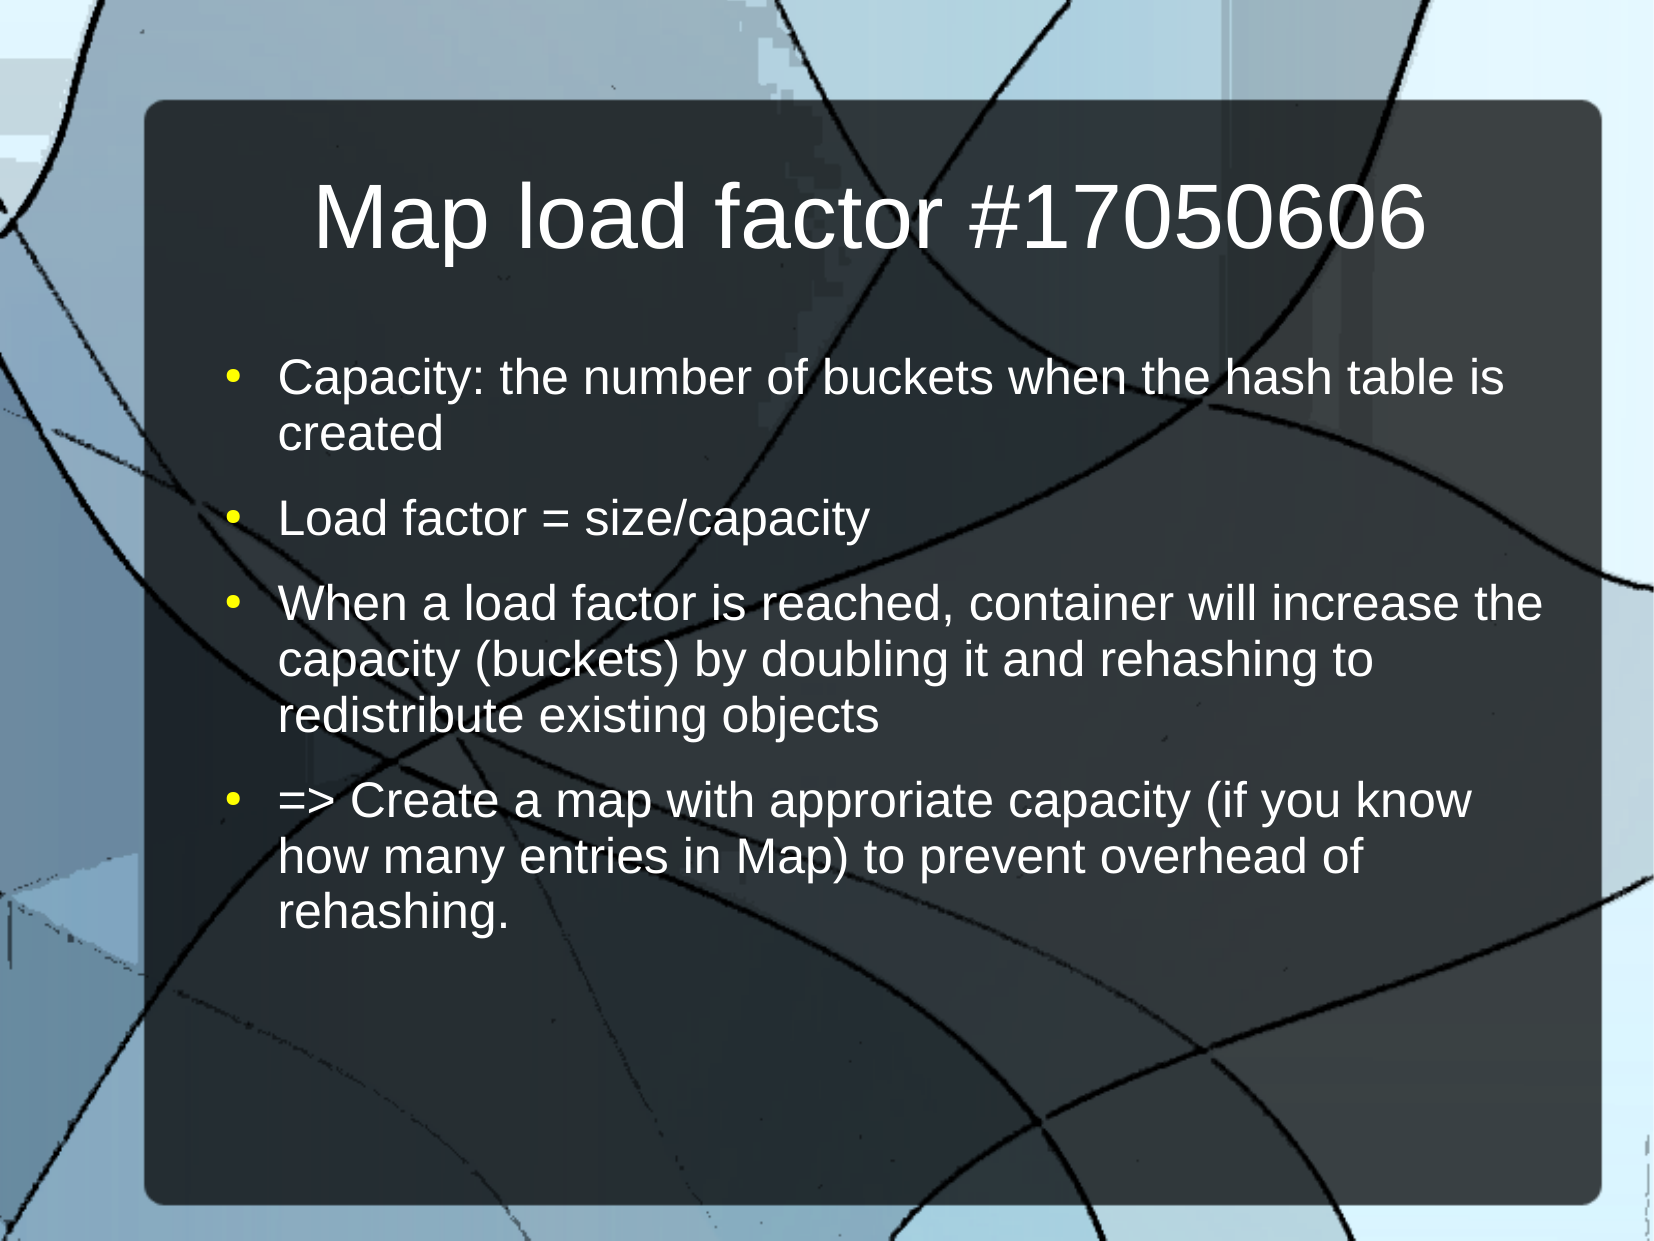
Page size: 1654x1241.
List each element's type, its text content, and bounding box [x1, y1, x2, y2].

list Capacity: the number of buckets when the hash table is created Load factor = size/capacity When a load factor is reached, container will increase the capacity (buckets) by doubling it and rehashing to redistribute existing objects => Create a map with approriate capacity (if you know how many entries in Map) to prevent overhead of rehashing. [206, 349, 1571, 1153]
picture [0, 0, 1654, 1241]
title Map load factor #17050606 [159, 115, 1583, 318]
